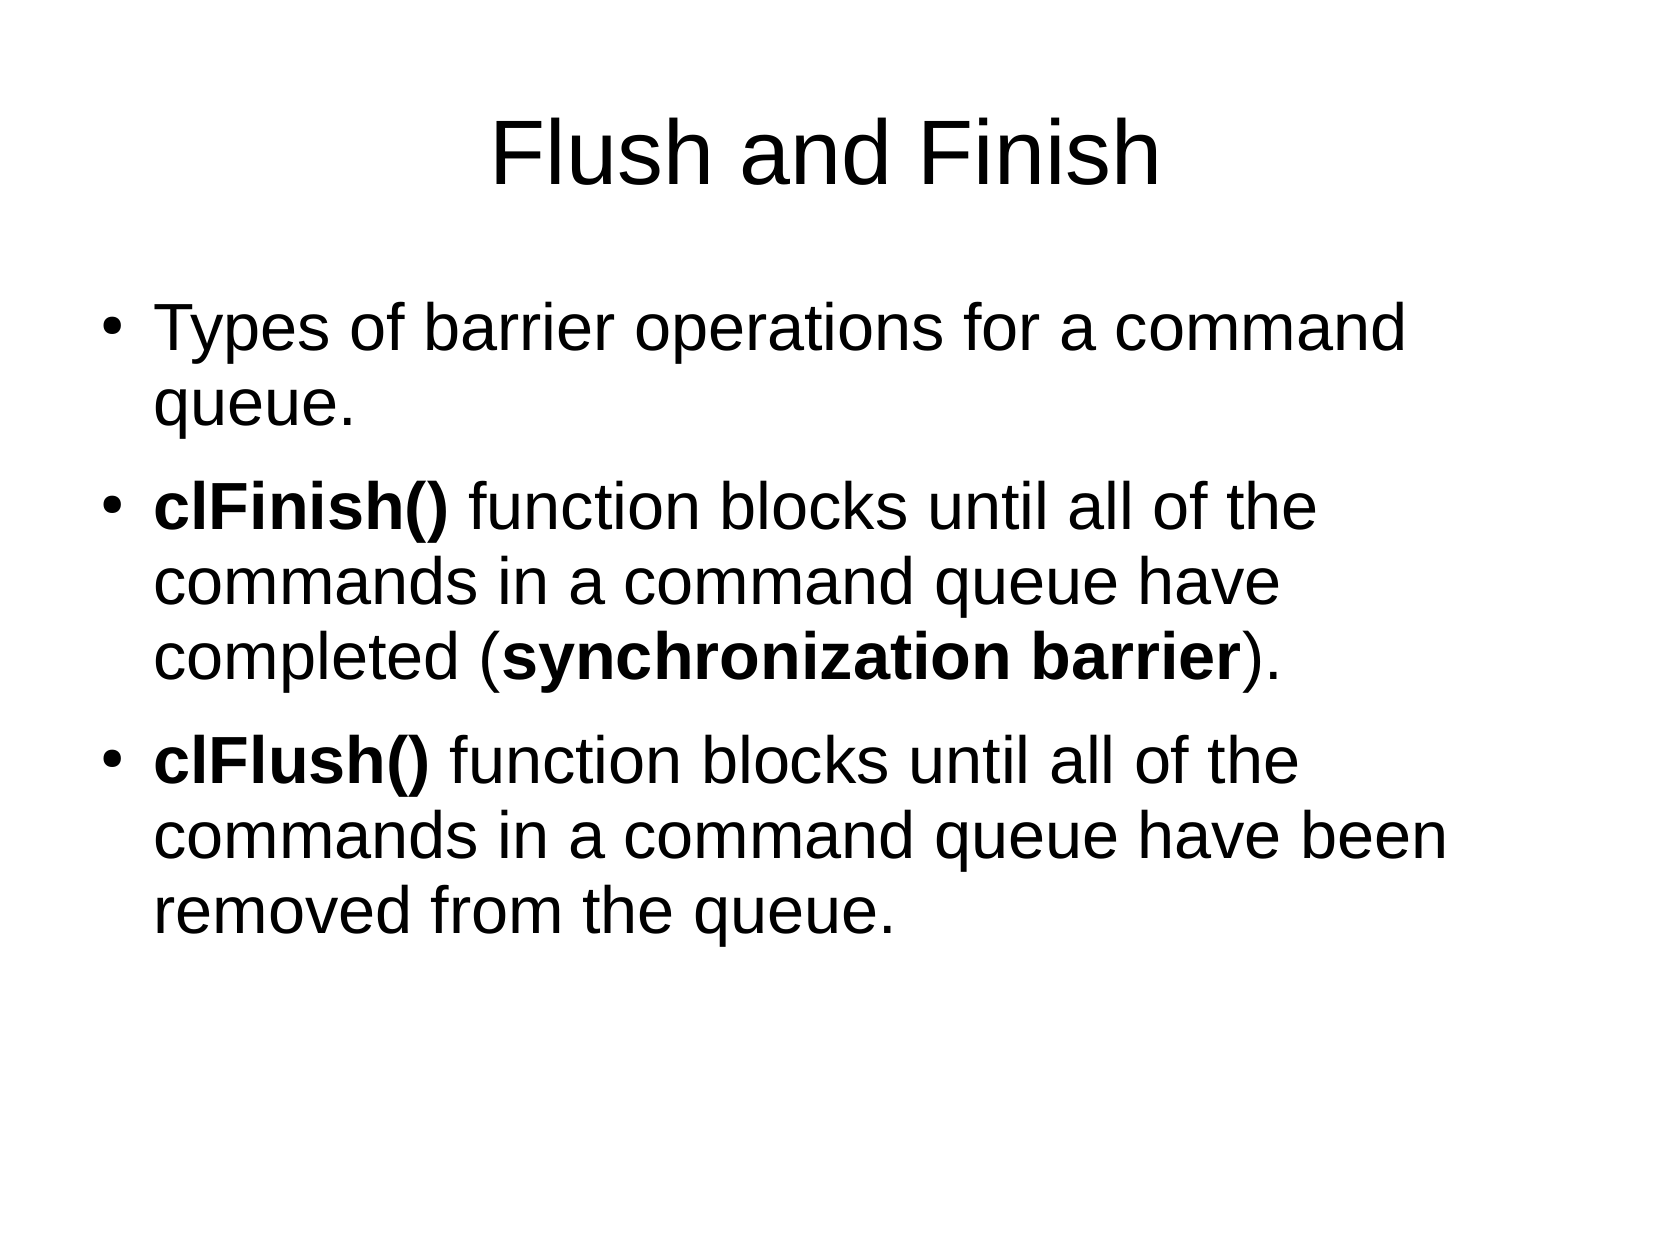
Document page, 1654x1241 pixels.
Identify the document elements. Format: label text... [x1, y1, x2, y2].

title Flush and Finish [82, 49, 1571, 257]
list Types of barrier operations for a command queue. clFinish() function blocks until all of the commands in a command queue have completed (synchronization barrier). clFlush() function blocks until all of the commands in a command queue have been removed from the queue. [82, 290, 1571, 1010]
